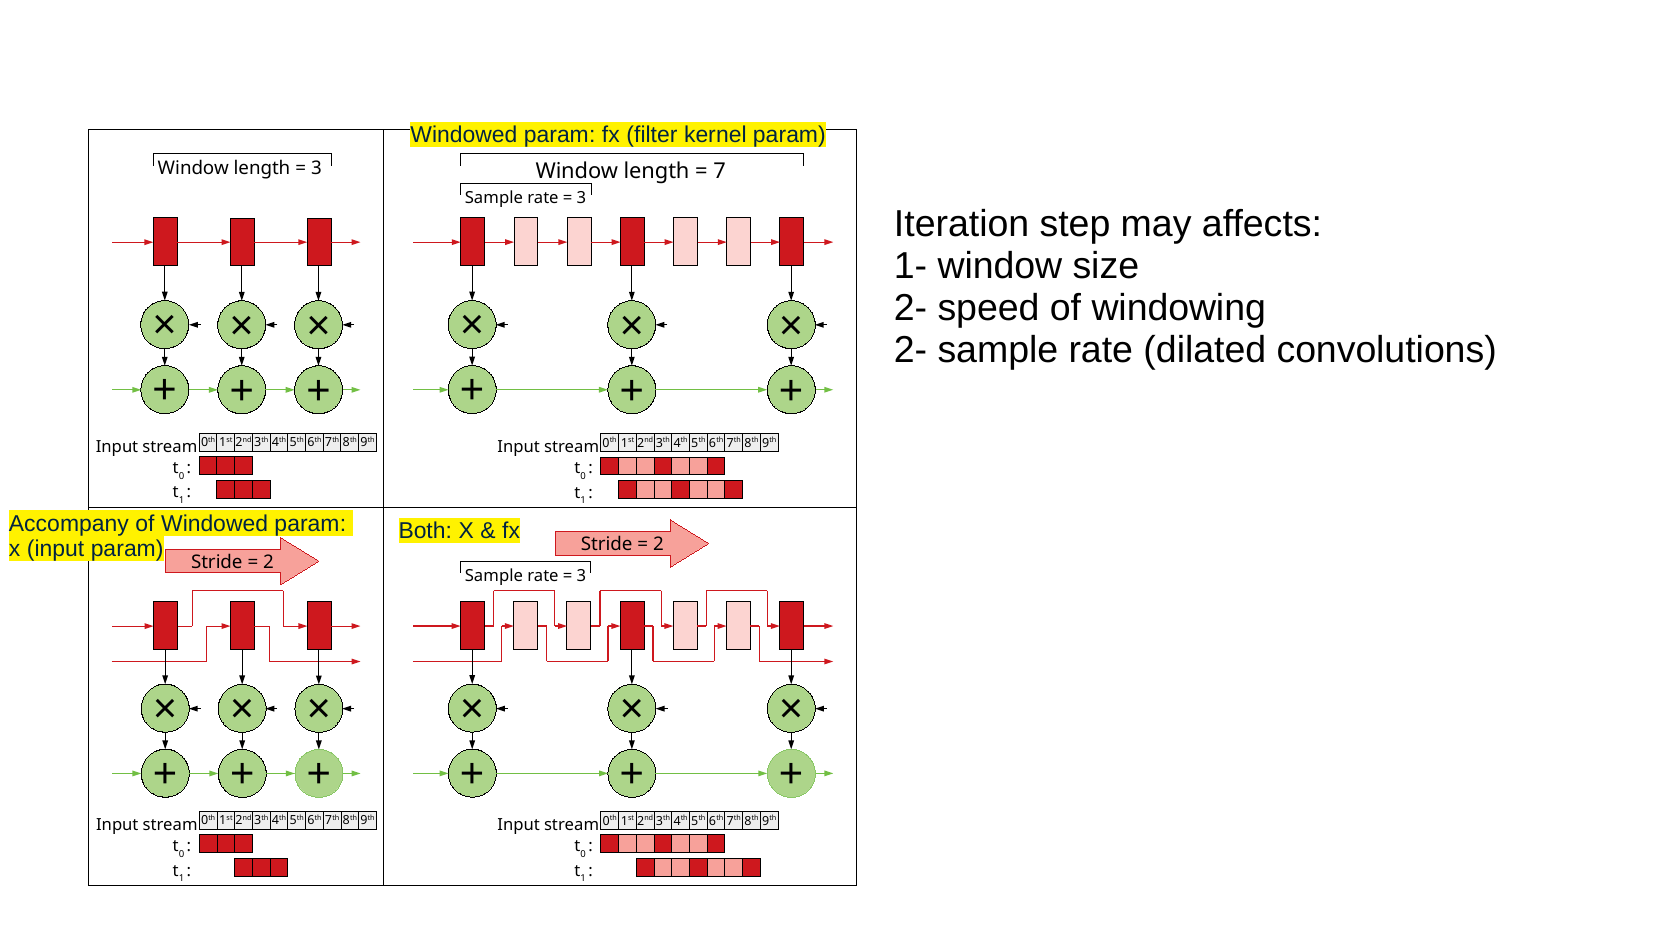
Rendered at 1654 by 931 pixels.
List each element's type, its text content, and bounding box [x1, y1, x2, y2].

text_box t0 : [559, 826, 619, 850]
text_box + [294, 749, 343, 798]
text_box 8th [742, 811, 760, 830]
text_box [217, 456, 253, 475]
text_box Input stream [482, 427, 610, 459]
text_box [153, 601, 178, 650]
text_box 3th [654, 433, 671, 452]
text_box 5th [689, 433, 707, 452]
text_box 8th [742, 433, 760, 452]
text_box [620, 601, 645, 650]
text_box 1st [618, 433, 636, 452]
text_box 9th [760, 811, 779, 830]
text_box Accompany of Windowed param: x (input param) [0, 502, 368, 569]
text_box 9th [358, 811, 377, 830]
text_box × [294, 684, 343, 733]
text_box × [141, 684, 190, 733]
text_box 7th [323, 811, 341, 830]
text_box [619, 480, 743, 499]
text_box [307, 218, 332, 266]
text_box Stride = 2 [165, 569, 307, 585]
text_box [726, 601, 751, 650]
text_box 6th [707, 433, 724, 452]
text_box [514, 217, 538, 266]
text_box 4th [270, 433, 287, 452]
text_box [779, 217, 804, 266]
text_box 5th [689, 811, 707, 830]
text_box [460, 217, 485, 266]
text_box 0th [610, 433, 618, 448]
text_box 6th [305, 433, 323, 452]
text_box × [448, 300, 497, 349]
text_box t0 : [559, 448, 619, 472]
text_box t1 : [157, 850, 217, 887]
text_box [567, 217, 592, 266]
text_box t0 : [157, 826, 217, 850]
text_box [619, 457, 725, 475]
text_box [230, 601, 255, 650]
text_box 4th [270, 811, 287, 830]
text_box [636, 858, 761, 877]
text_box [217, 480, 271, 499]
text_box 7th [323, 433, 340, 452]
text_box Iteration step may affects: 1- window size 2- speed of windowing 2- sample rate (dilated convolutions) [879, 195, 1512, 378]
text_box t1 : [157, 472, 217, 502]
text_box × [607, 300, 656, 349]
text_box Input stream [81, 427, 208, 459]
text_box + [448, 365, 497, 414]
text_box 2nd [234, 811, 252, 830]
text_box + [141, 749, 190, 798]
text_box 2nd [636, 811, 654, 830]
text_box t1 : [559, 472, 619, 509]
text_box [460, 601, 485, 650]
text_box [230, 218, 255, 266]
text_box 0th [208, 433, 216, 448]
text_box [217, 834, 253, 853]
text_box 3th [654, 811, 671, 830]
text_box 8th [341, 811, 358, 830]
text_box + [217, 365, 266, 414]
text_box [234, 858, 288, 877]
text_box [307, 601, 332, 650]
text_box 2nd [636, 433, 654, 452]
text_box 9th [760, 433, 779, 452]
text_box × [140, 300, 189, 349]
text_box [726, 217, 751, 266]
text_box Sample rate = 3 [450, 556, 605, 588]
text_box 7th [724, 433, 742, 452]
text_box × [767, 684, 816, 733]
text_box × [448, 684, 497, 733]
text_box + [448, 749, 497, 798]
text_box + [218, 749, 267, 798]
text_box Sample rate = 3 [450, 178, 605, 211]
text_box 0th [208, 811, 217, 826]
text_box 5th [287, 433, 305, 452]
text_box + [607, 365, 656, 414]
text_box Input stream [482, 805, 610, 837]
text_box 7th [724, 811, 742, 830]
text_box 3th [252, 811, 270, 830]
text_box [673, 217, 698, 266]
text_box + [767, 749, 816, 798]
text_box Windowed param: fx (filter kernel param) [395, 114, 842, 155]
text_box [513, 601, 538, 650]
text_box [620, 217, 645, 266]
text_box + [140, 365, 189, 414]
text_box 3th [252, 433, 270, 452]
text_box 1st [216, 433, 234, 452]
text_box × [607, 684, 656, 733]
text_box Window length = 3 [143, 147, 342, 182]
text_box t1 : [559, 850, 619, 887]
text_box 0th [610, 811, 618, 826]
text_box Window length = 7 [520, 155, 746, 185]
text_box 6th [305, 811, 323, 830]
text_box 4th [671, 433, 689, 452]
text_box [779, 601, 804, 650]
text_box t0 : [157, 448, 217, 472]
text_box [153, 217, 178, 266]
text_box × [294, 300, 343, 349]
text_box + [767, 365, 816, 414]
text_box 4th [671, 811, 689, 830]
text_box 1st [217, 811, 234, 830]
text_box Input stream [81, 804, 208, 837]
text_box [619, 834, 725, 853]
text_box 9th [358, 433, 377, 452]
text_box × [218, 684, 267, 733]
text_box 8th [340, 433, 358, 452]
text_box + [607, 749, 656, 798]
text_box [673, 601, 698, 650]
text_box × [217, 300, 266, 349]
text_box 1st [618, 811, 636, 830]
text_box 5th [287, 811, 305, 830]
text_box × [767, 300, 816, 349]
text_box Stride = 2 [555, 519, 709, 568]
text_box Both: X & fx [383, 510, 536, 551]
text_box 2nd [234, 433, 252, 452]
text_box [566, 601, 591, 650]
text_box + [294, 365, 343, 414]
text_box 6th [707, 811, 724, 830]
